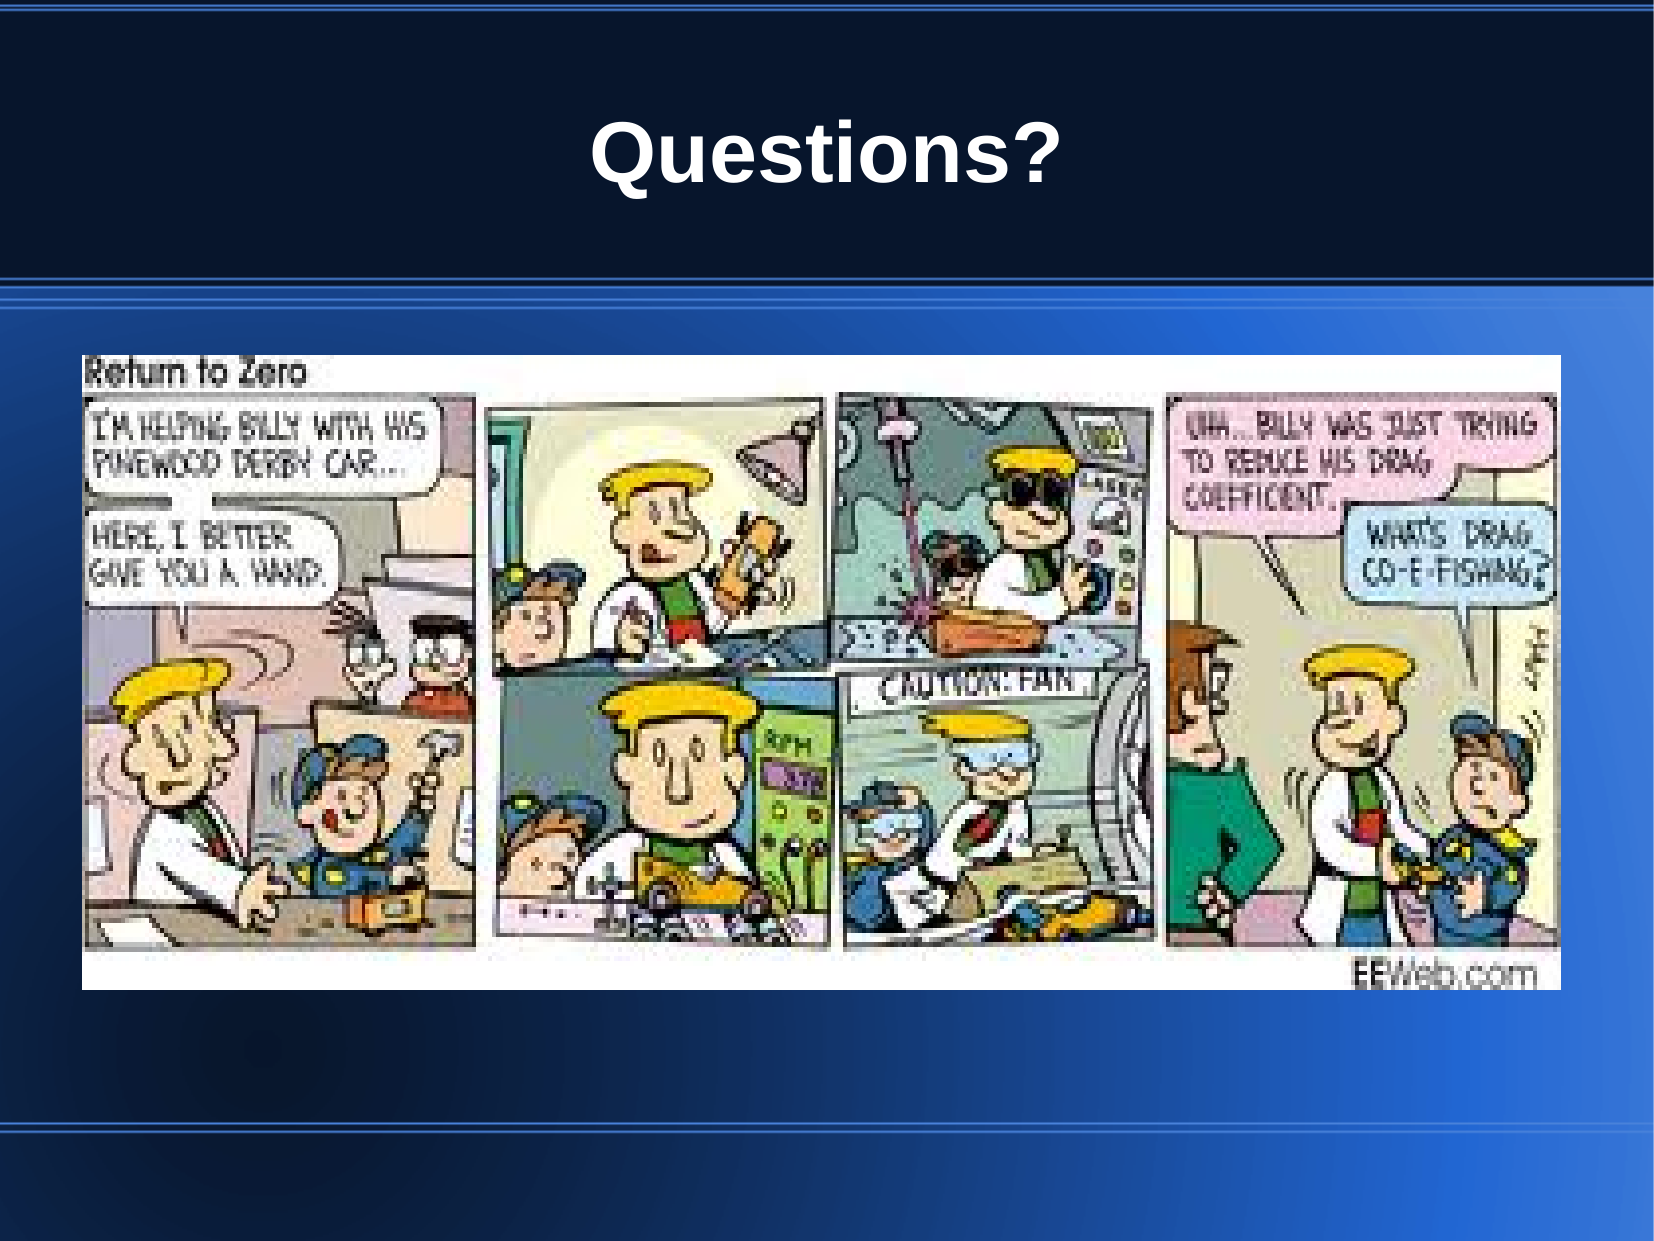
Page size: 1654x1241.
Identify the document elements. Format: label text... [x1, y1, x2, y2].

picture [0, 0, 1654, 1241]
title Questions? [82, 49, 1571, 257]
